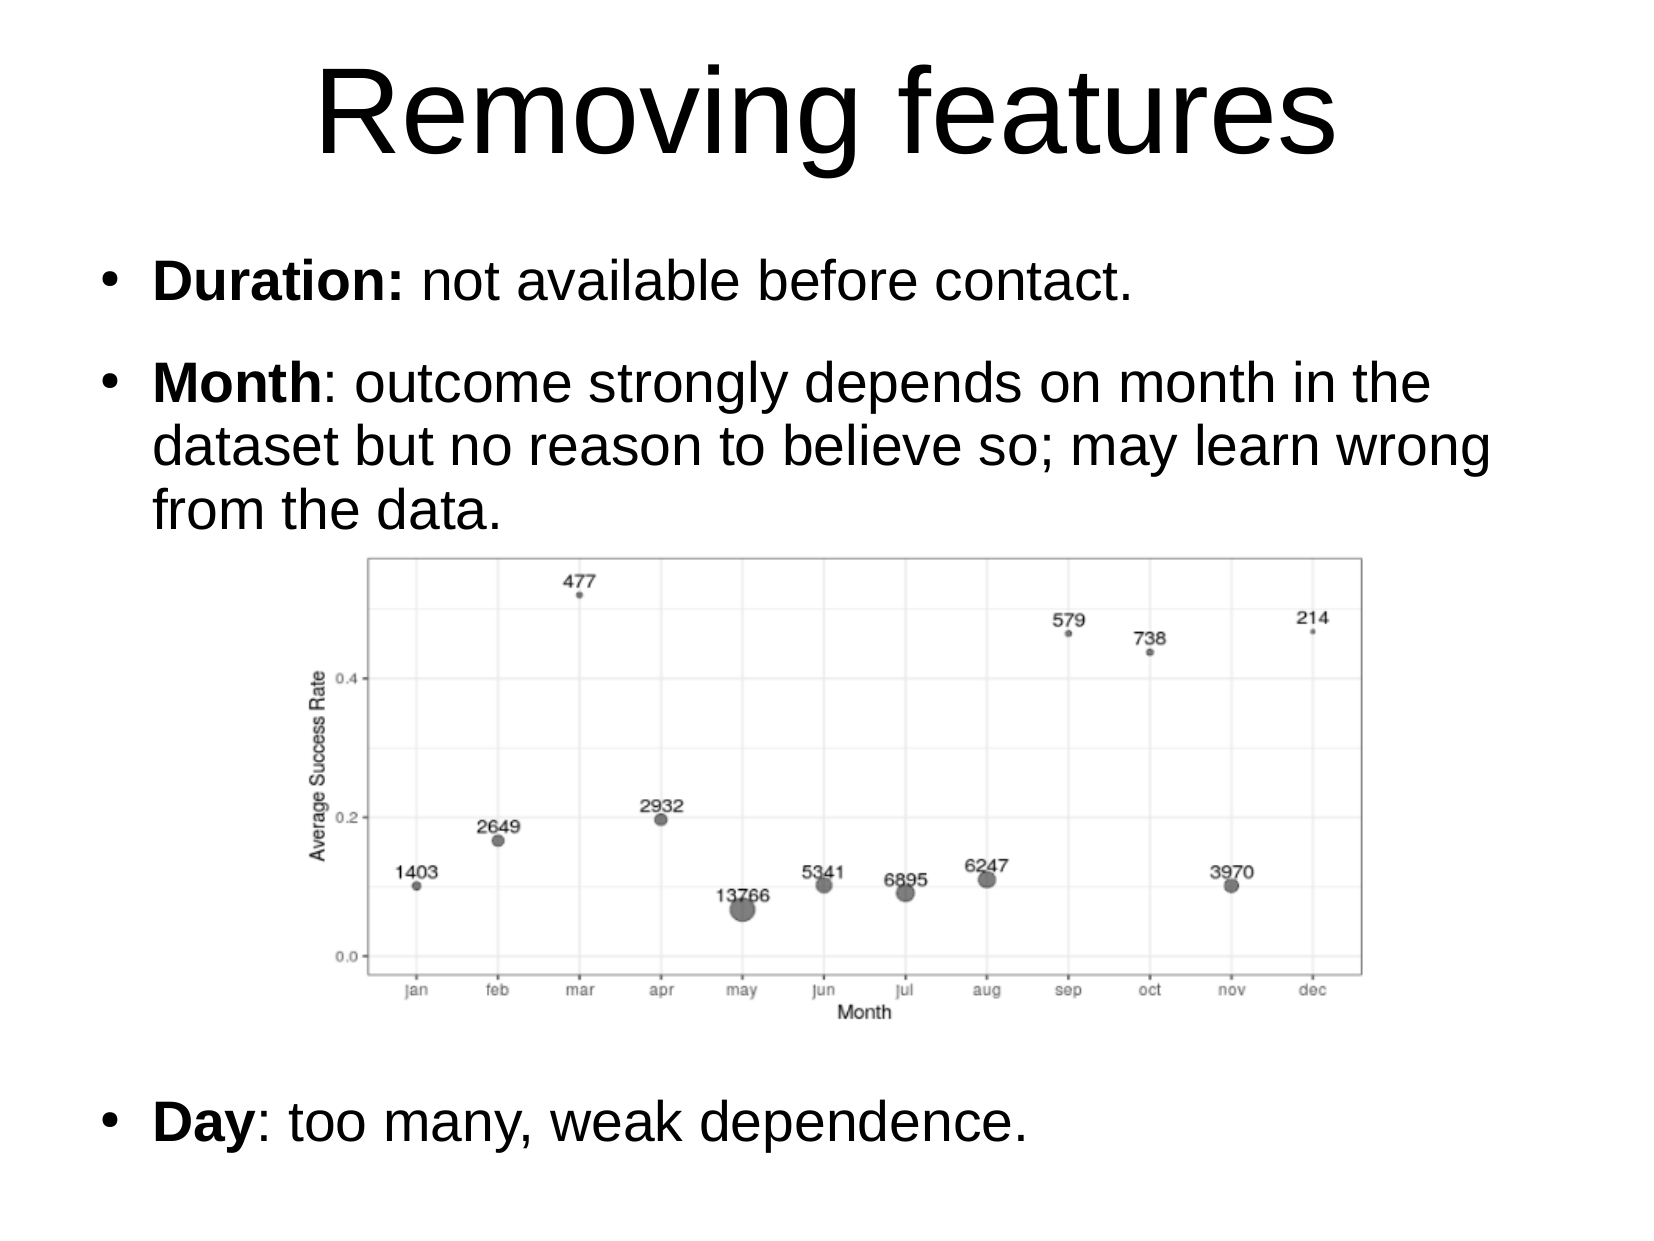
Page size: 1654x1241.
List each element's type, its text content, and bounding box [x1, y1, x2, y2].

list Duration: not available before contact. Month: outcome strongly depends on month in the dataset but no reason to believe so; may learn wrong from the data. Day: too many, weak dependence. [82, 248, 1576, 1159]
picture [300, 552, 1369, 1027]
title Removing features [82, 8, 1571, 216]
